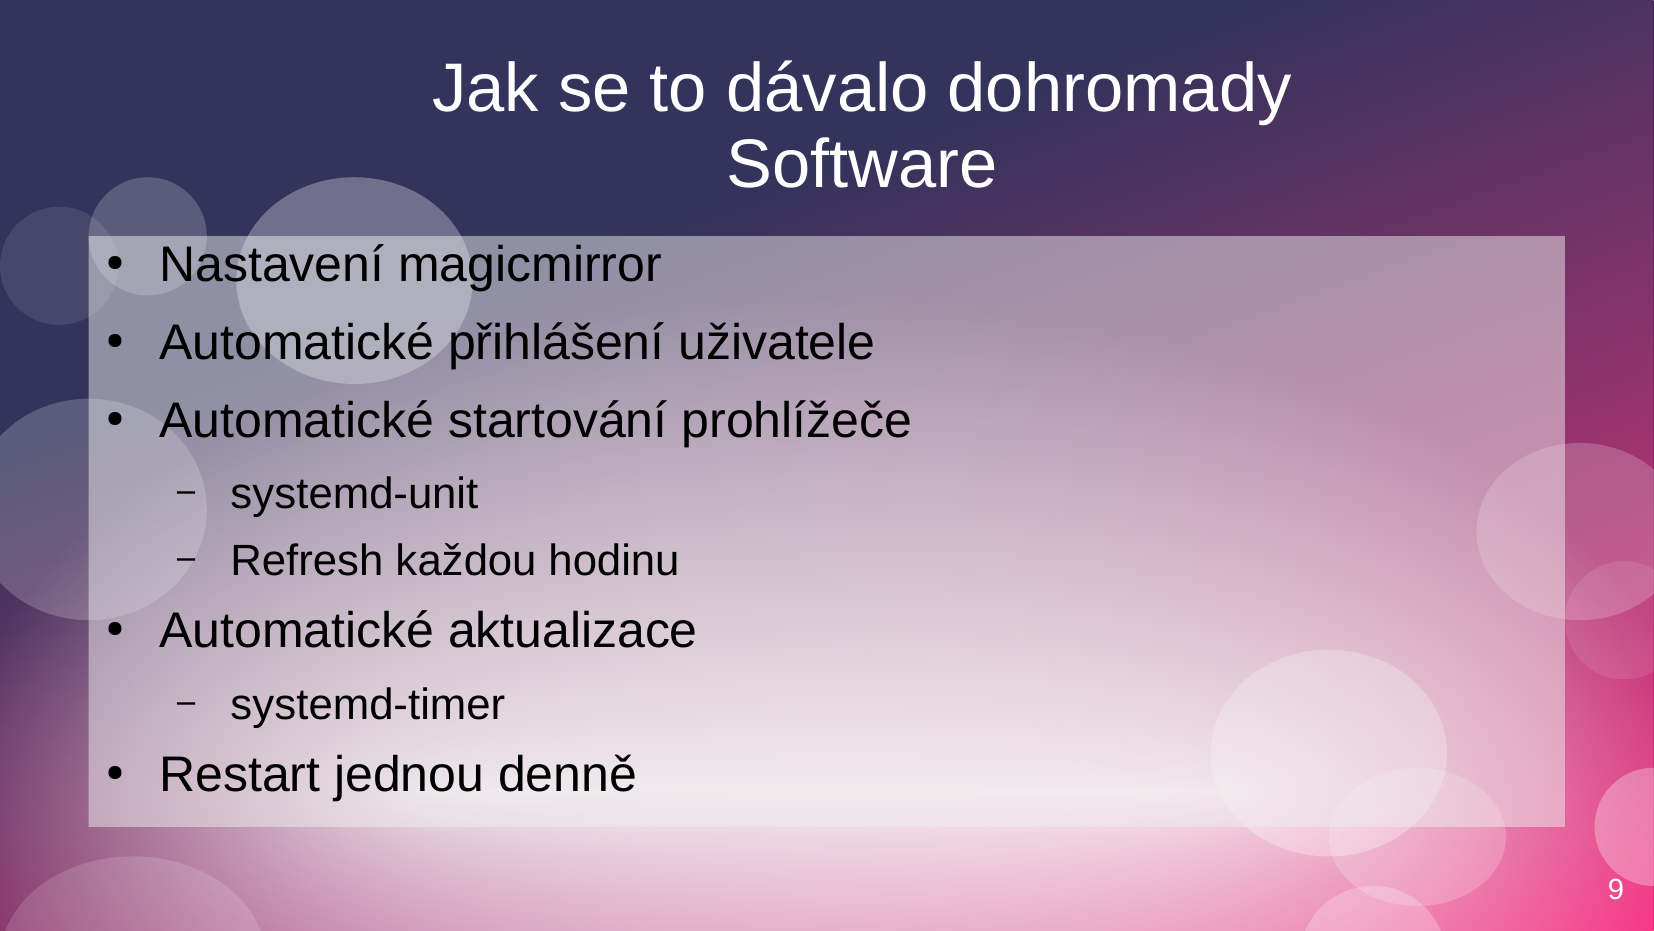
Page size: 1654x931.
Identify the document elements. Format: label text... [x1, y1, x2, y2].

title Jak se to dávalo dohromady Software [88, 44, 1565, 207]
list Nastavení magicmirror Automatické přihlášení uživatele Automatické startování prohlížeče systemd-unit Refresh každou hodinu Automatické aktualizace systemd-timer Restart jednou denně [88, 236, 1565, 827]
